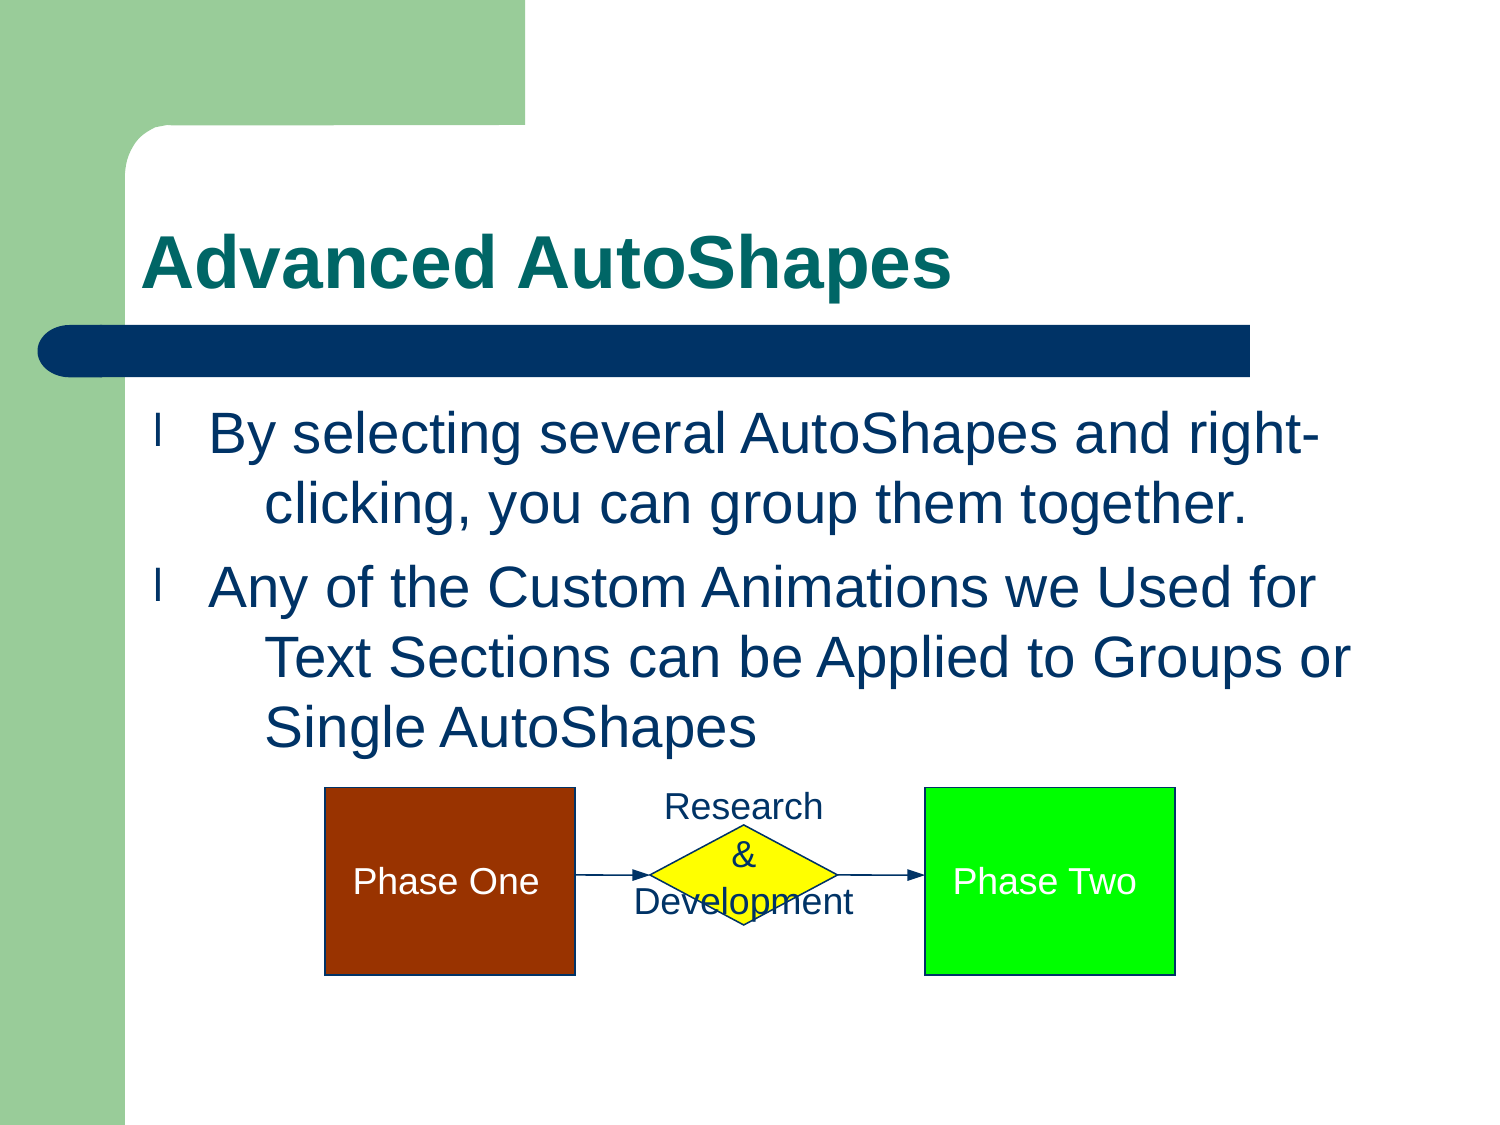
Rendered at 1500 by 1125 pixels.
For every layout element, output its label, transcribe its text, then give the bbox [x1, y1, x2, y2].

title Advanced AutoShapes [125, 125, 1426, 313]
list By selecting several AutoShapes and right-clicking, you can group them together. Any of the Custom Animations we Used for Text Sections can be Applied to Groups or Single AutoShapes [137, 387, 1400, 999]
